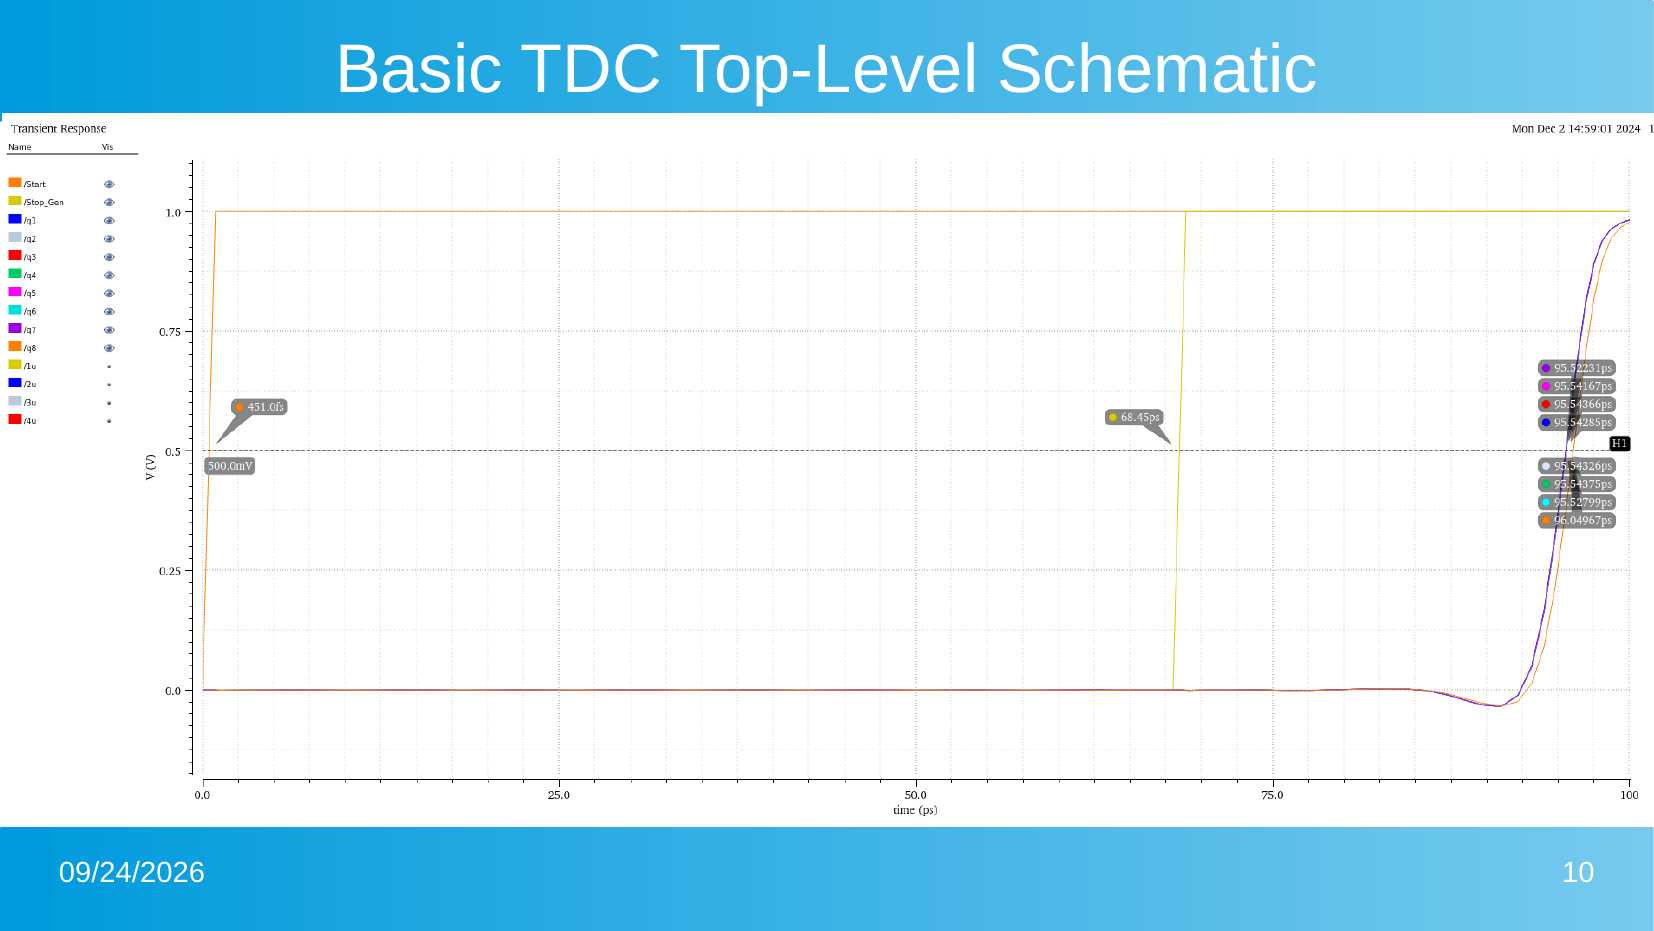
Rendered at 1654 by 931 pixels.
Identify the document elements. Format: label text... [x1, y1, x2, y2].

title Basic TDC Top-Level Schematic [59, 29, 1595, 108]
picture [2, 1, 1654, 821]
